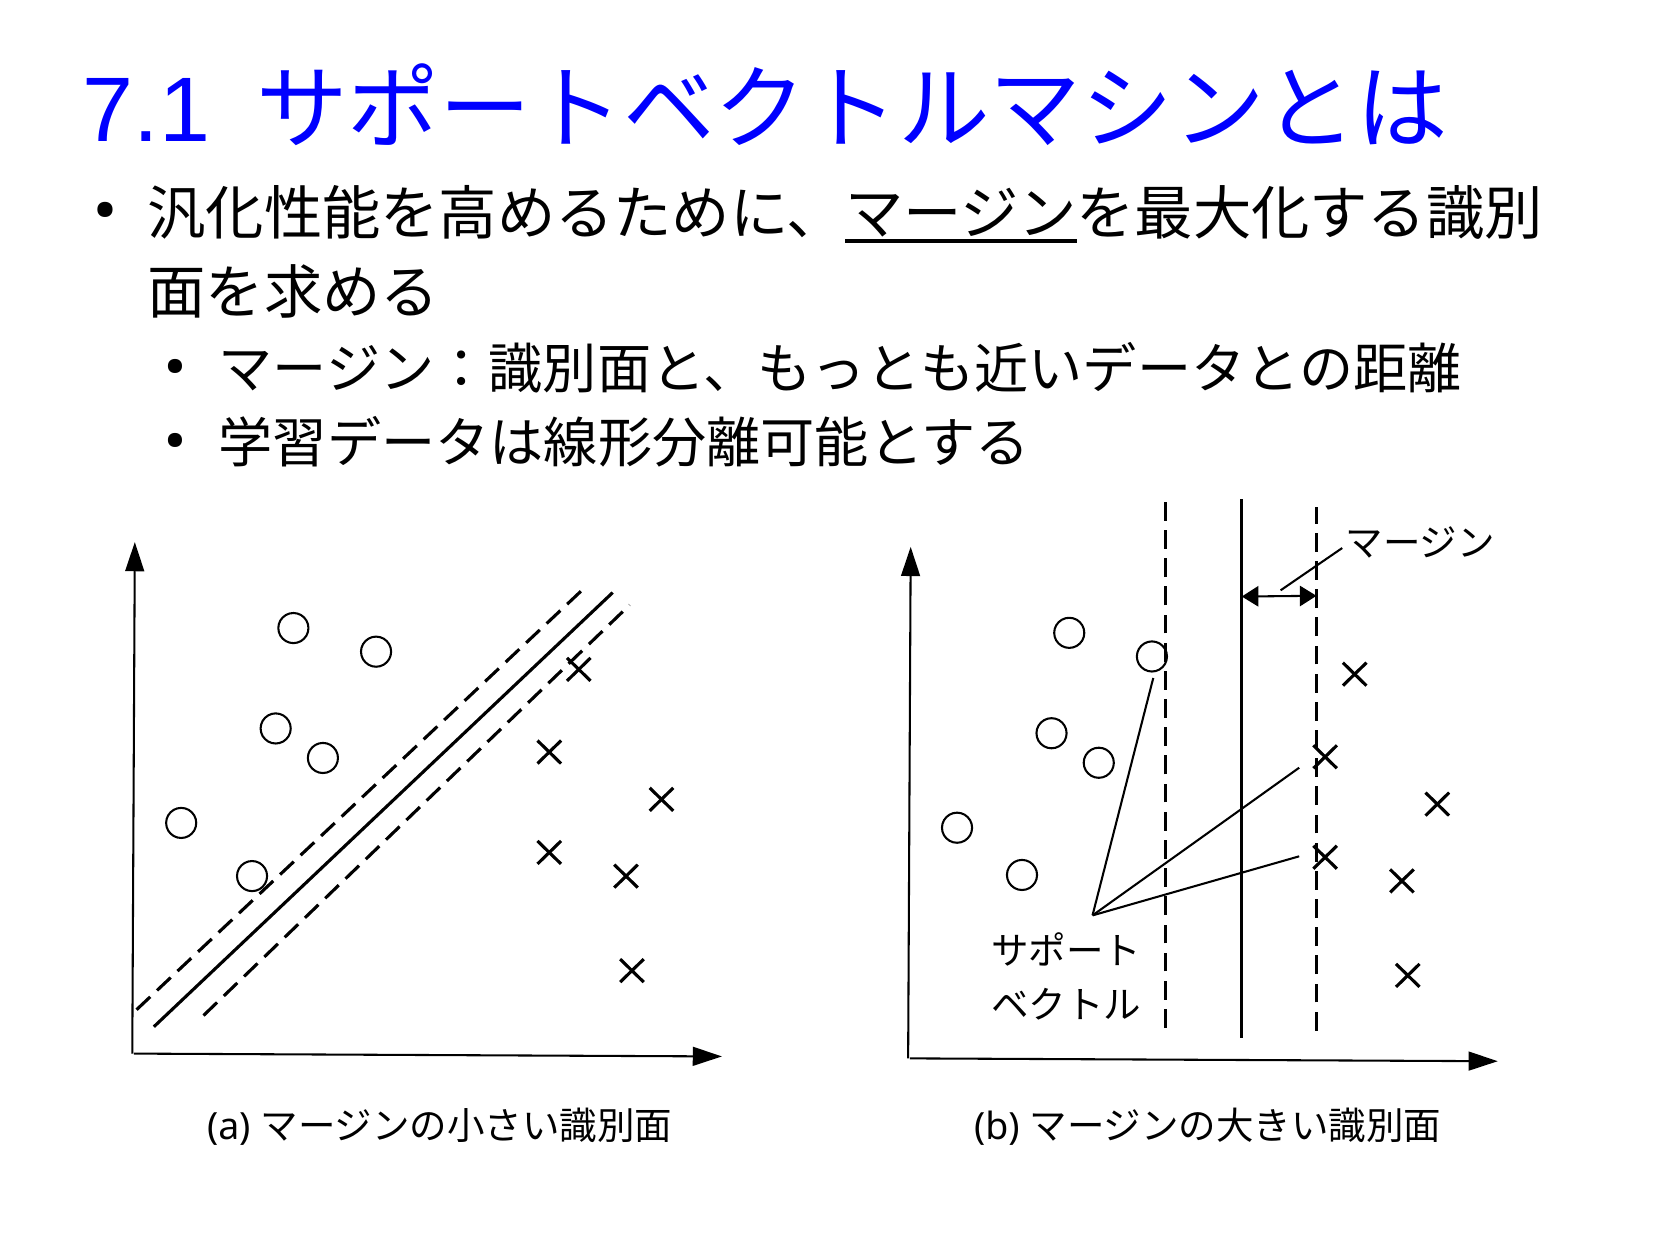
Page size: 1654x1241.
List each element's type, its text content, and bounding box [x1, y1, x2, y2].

text_box サポート ベクトル [976, 913, 1157, 1041]
text_box (b)マージンの大きい識別面 [959, 1088, 1469, 1160]
list 汎化性能を高めるために、マージンを最大化する識別面を求める マージン：識別面と、もっとも近いデータとの距離 学習データは線形分離可能とする [76, 172, 1565, 659]
text_box (a)マージンの小さい識別面 [192, 1088, 701, 1160]
title 7.1 サポートベクトルマシンとは [82, 37, 1571, 176]
text_box マージン [1330, 505, 1511, 577]
